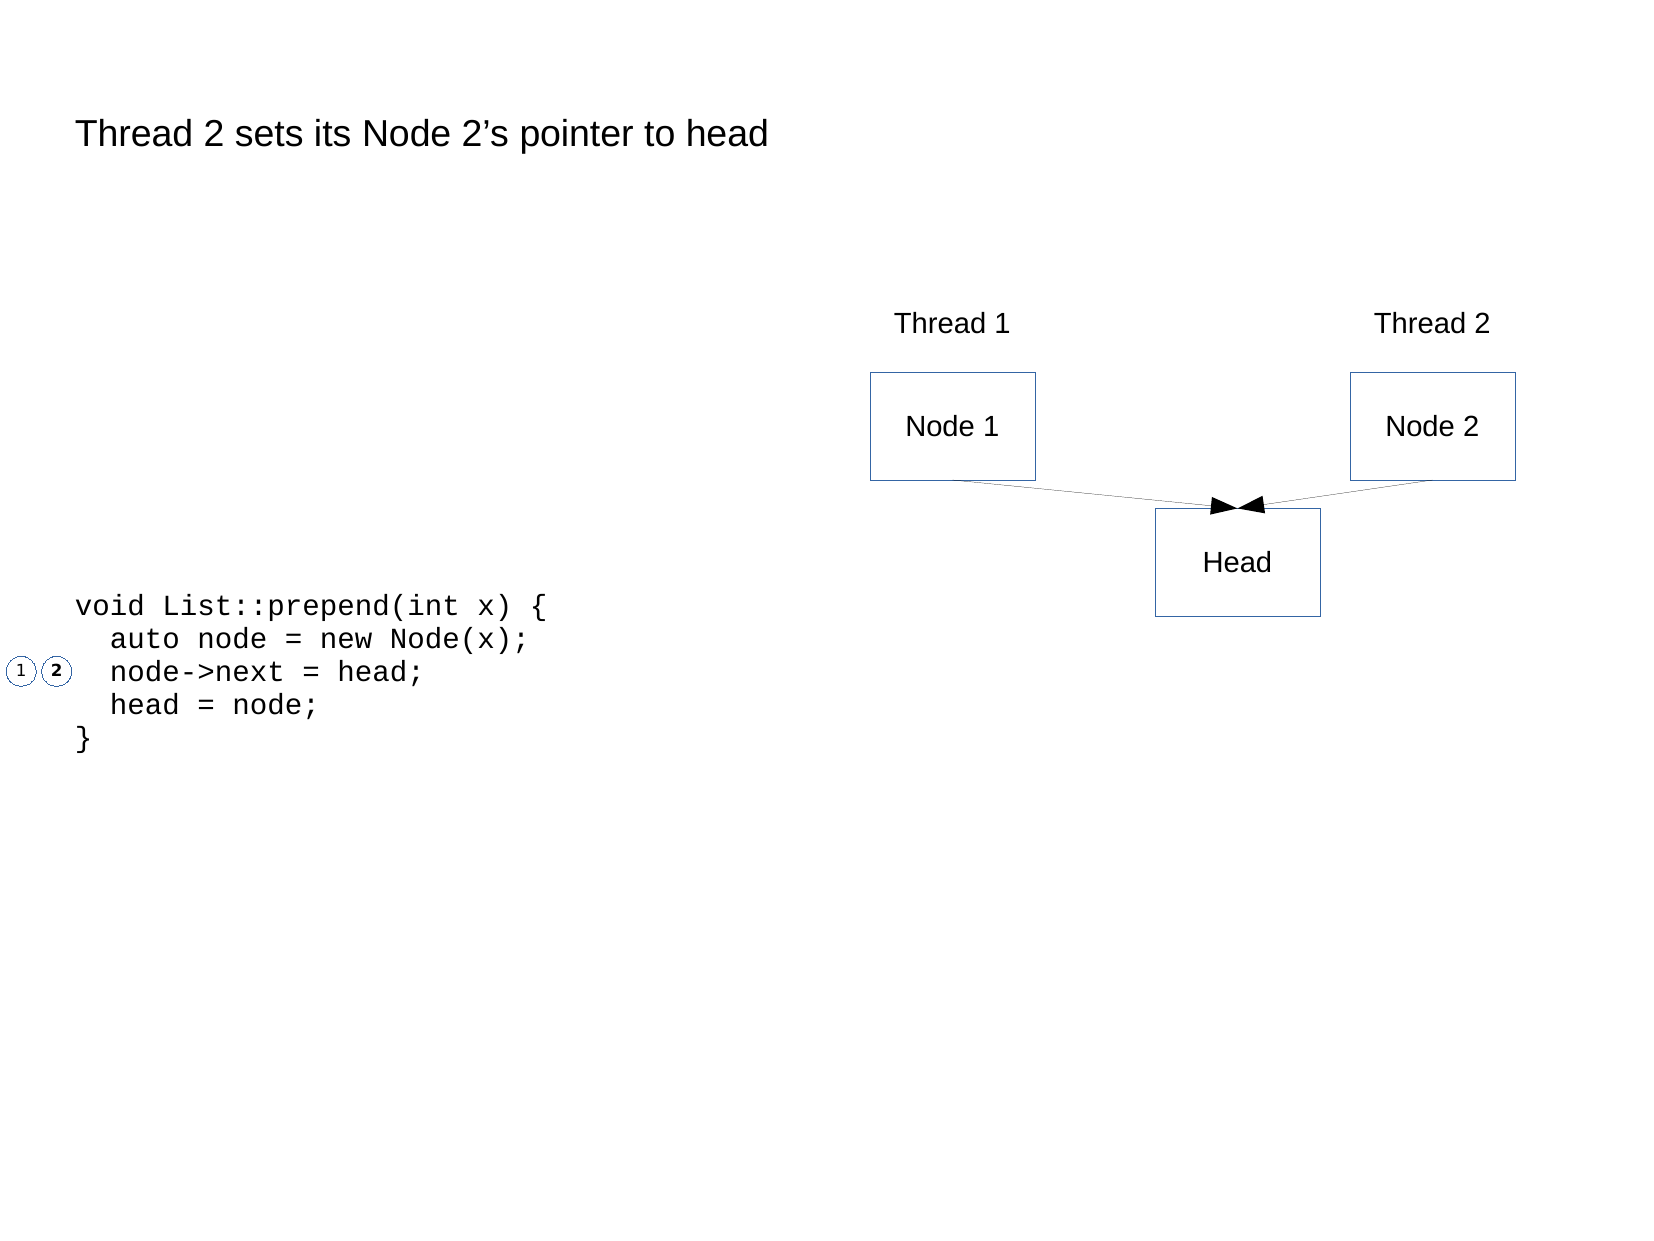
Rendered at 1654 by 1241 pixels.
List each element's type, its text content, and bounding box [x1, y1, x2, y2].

text_box Node 2 [1350, 372, 1516, 481]
text_box 2 [41, 656, 72, 687]
text_box 1 [6, 656, 37, 687]
text_box Node 1 [870, 372, 1036, 481]
text_box Thread 2 sets its Node 2’s pointer to head [60, 104, 795, 162]
text_box void List::prepend(int x) { auto node = new Node(x); node->next = head; head = node; } [60, 583, 563, 797]
text_box Thread 2 [1359, 300, 1506, 348]
text_box Thread 1 [879, 300, 1026, 348]
text_box Head [1155, 508, 1321, 617]
